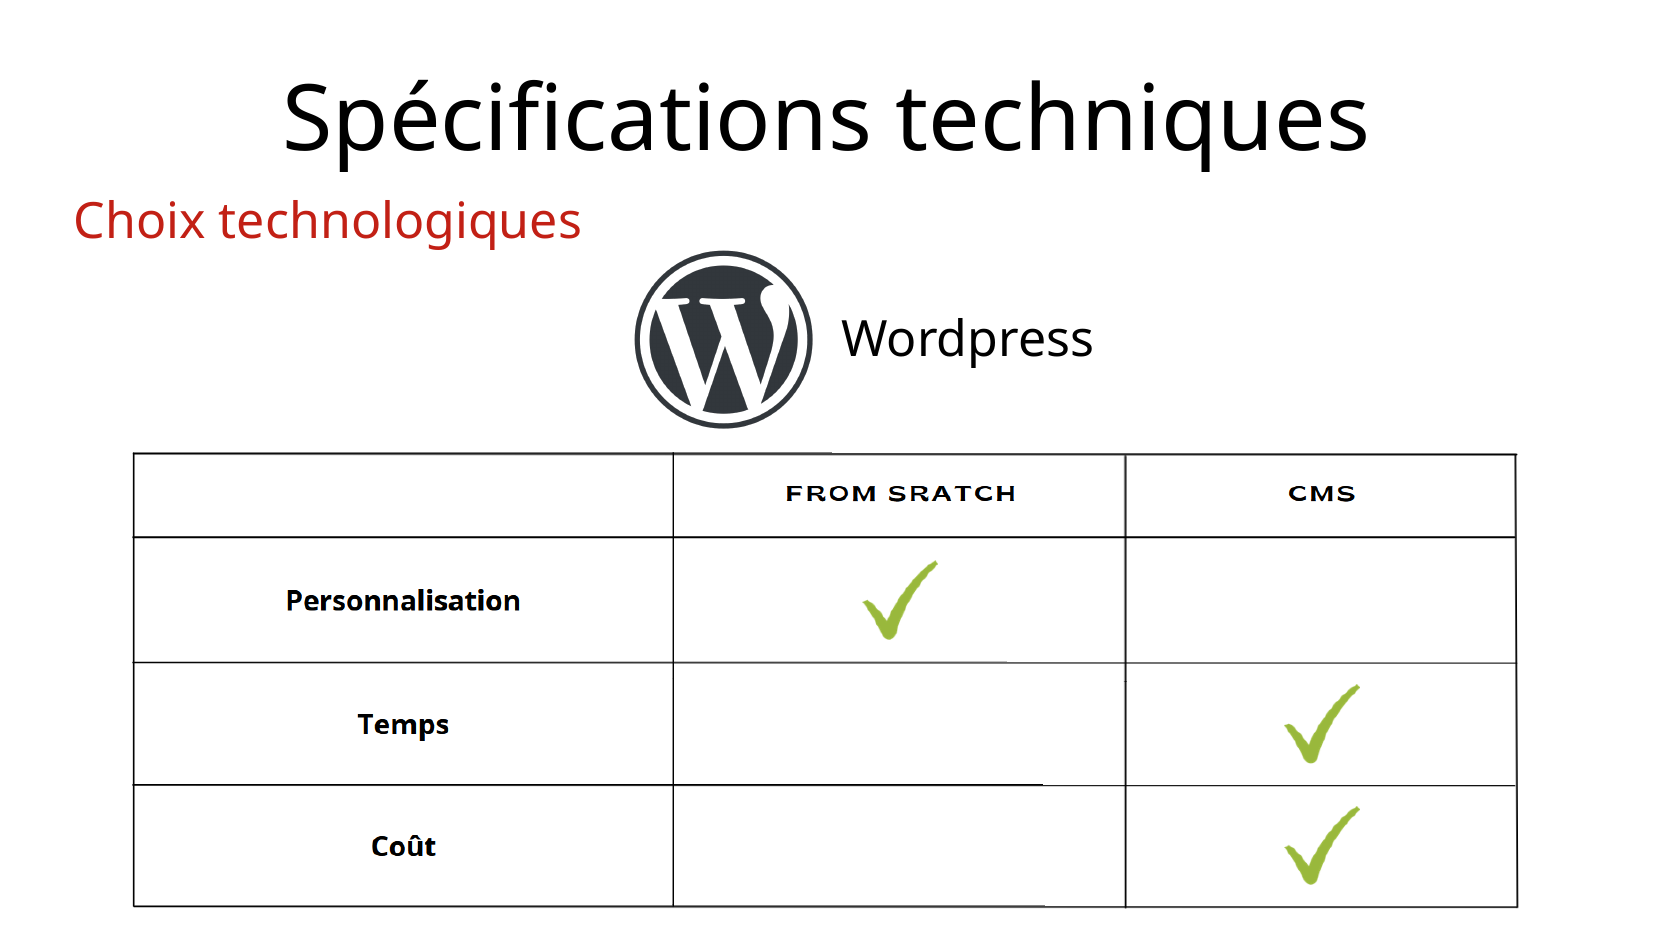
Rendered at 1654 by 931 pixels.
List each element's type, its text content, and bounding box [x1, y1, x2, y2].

picture [125, 206, 1528, 916]
text_box Choix technologiques [59, 177, 886, 253]
text_box Wordpress [826, 295, 1152, 371]
title Spécifications techniques [82, 37, 1571, 193]
